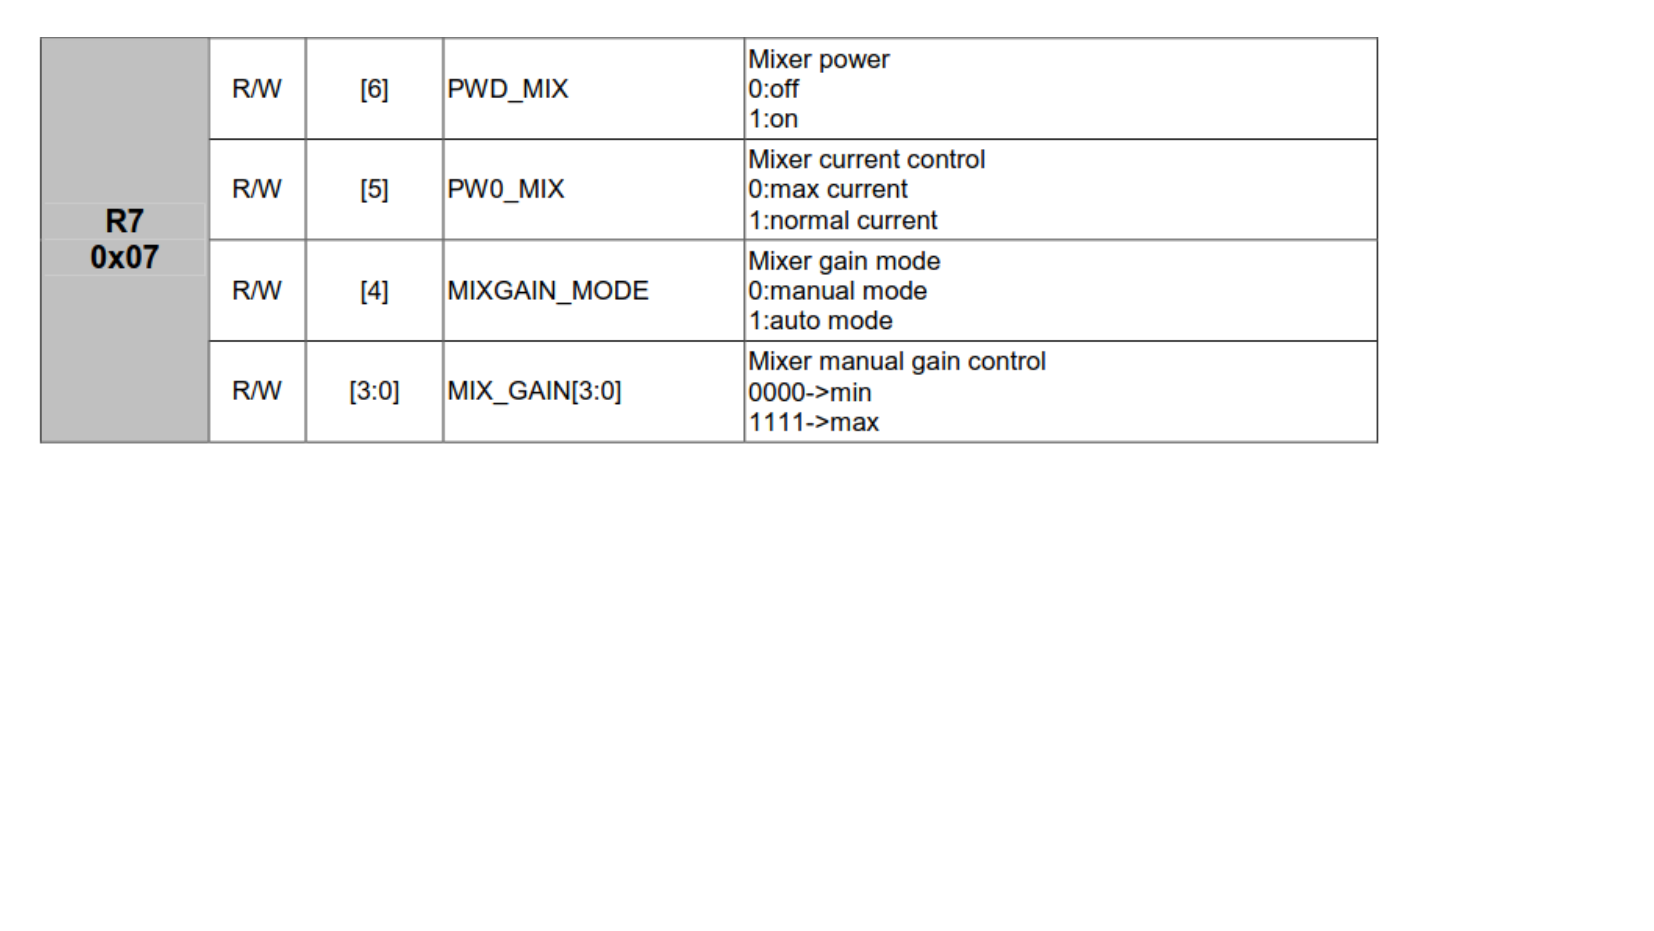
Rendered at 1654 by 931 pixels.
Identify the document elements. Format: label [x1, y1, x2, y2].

picture [20, 37, 1416, 450]
